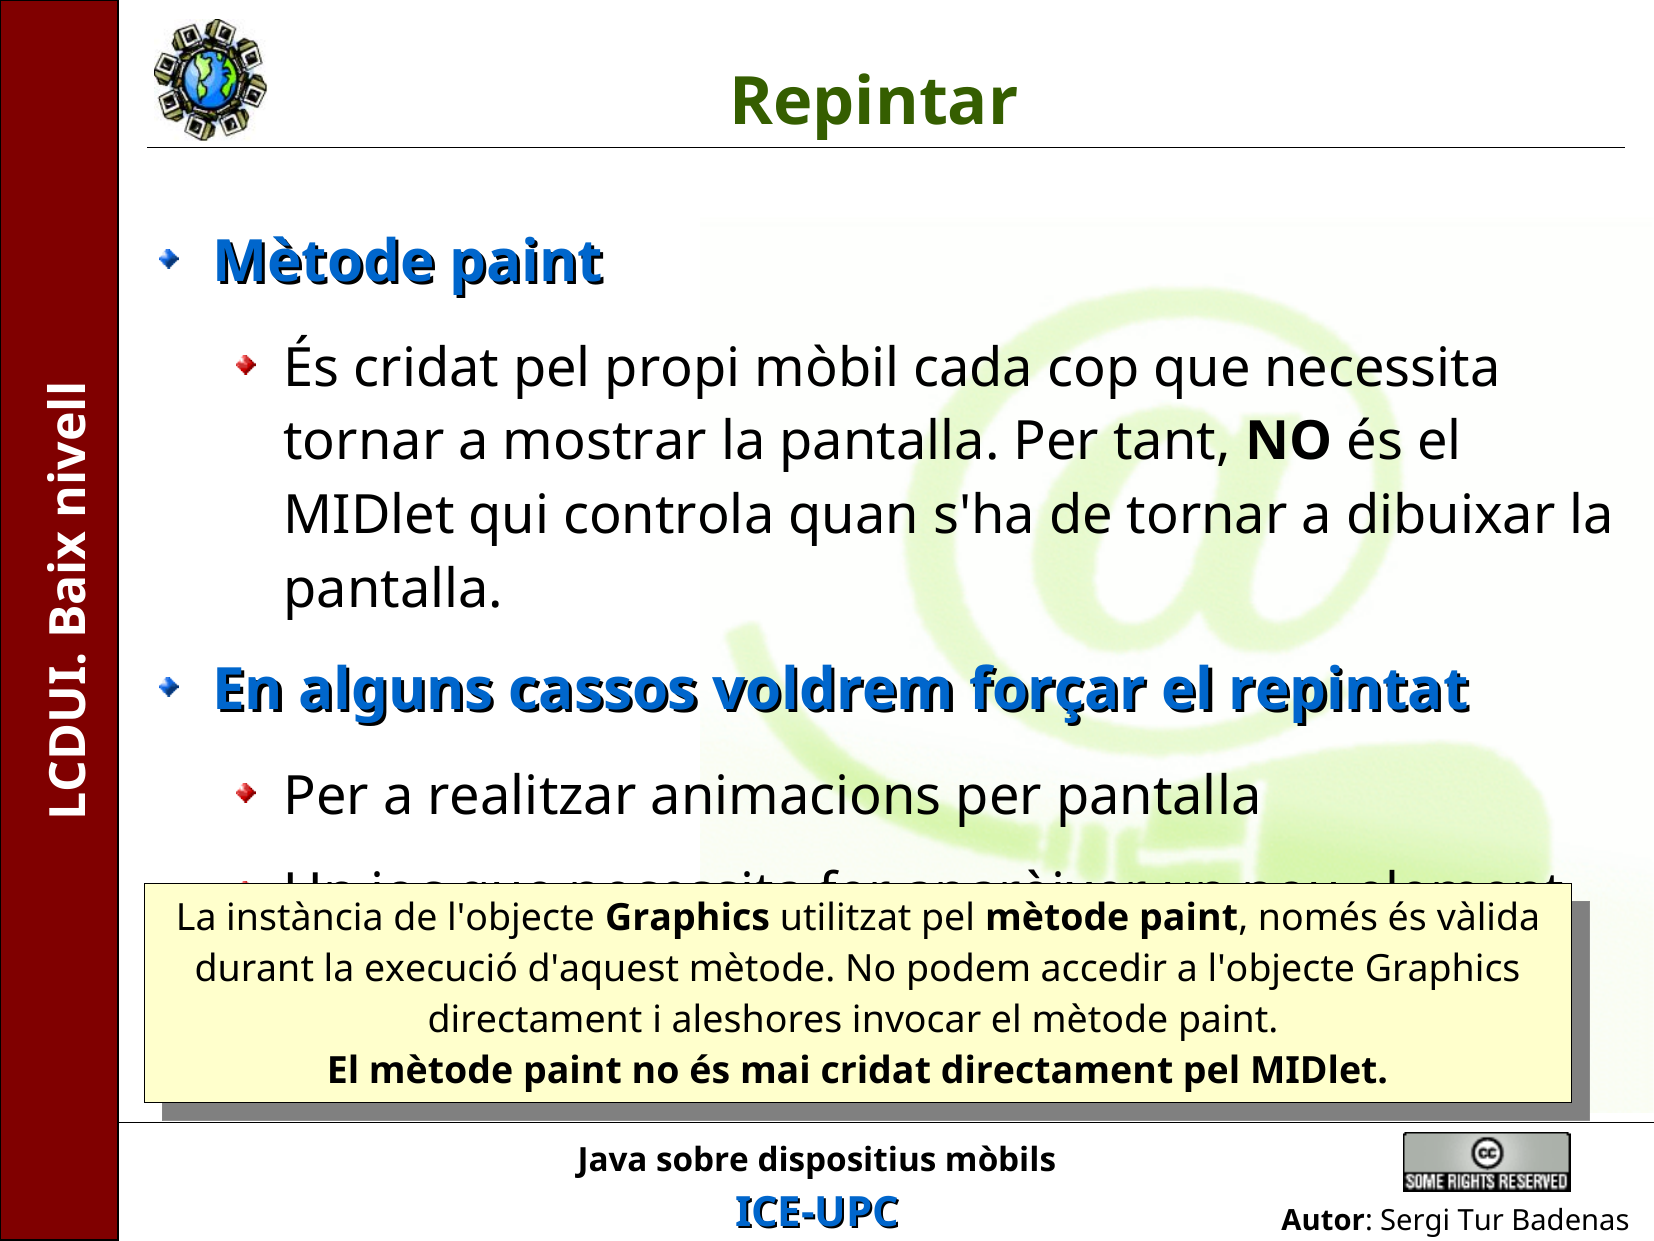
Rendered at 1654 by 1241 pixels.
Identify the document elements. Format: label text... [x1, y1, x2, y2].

text_box La instància de l'objecte Graphics utilitzat pel mètode paint, només és vàlida durant la execució d'aquest mètode. No podem accedir a l'objecte Graphics directament i aleshores invocar el mètode paint. El mètode paint no és mai cridat directament pel MIDlet. [144, 883, 1572, 1079]
title Repintar [129, 56, 1619, 141]
picture [1403, 1132, 1571, 1192]
list Mètode paint És cridat pel propi mòbil cada cop que necessita tornar a mostrar la pantalla. Per tant, NO és el MIDlet qui controla quan s'ha de tornar a dibuixar la pantalla. En alguns cassos voldrem forçar el repintat Per a realitzar animacions per pantalla Un joc que necessita fer aparèixer un nou element gràfic per pantalla (per exemple un enemic)... [141, 219, 1630, 1055]
picture [154, 19, 268, 56]
picture [700, 217, 1654, 1113]
